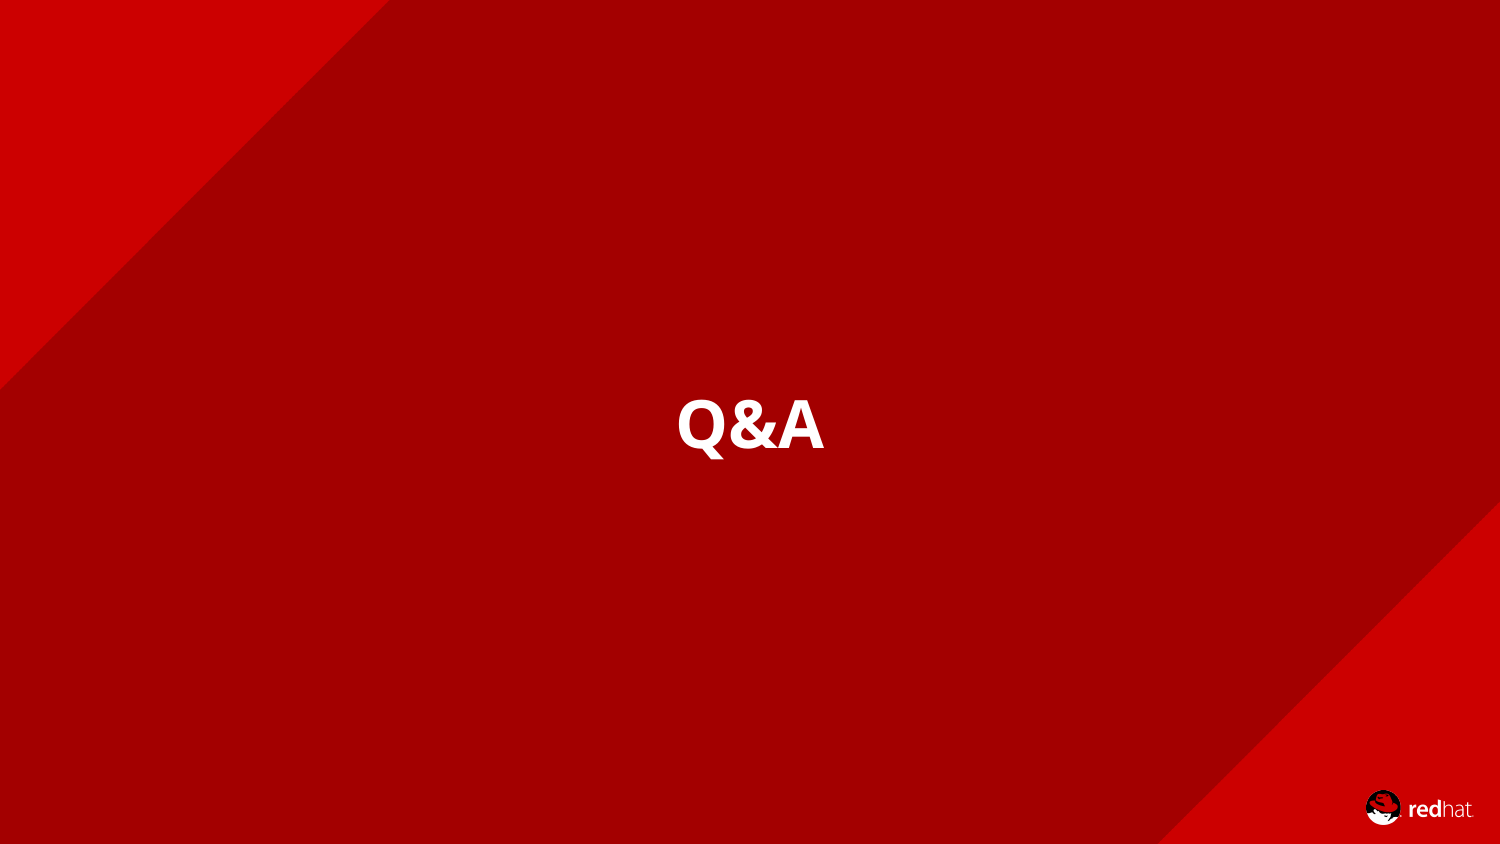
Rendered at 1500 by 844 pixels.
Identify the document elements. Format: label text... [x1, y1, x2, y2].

picture [0, 0, 1500, 844]
text_box Q&A [135, 272, 1365, 572]
